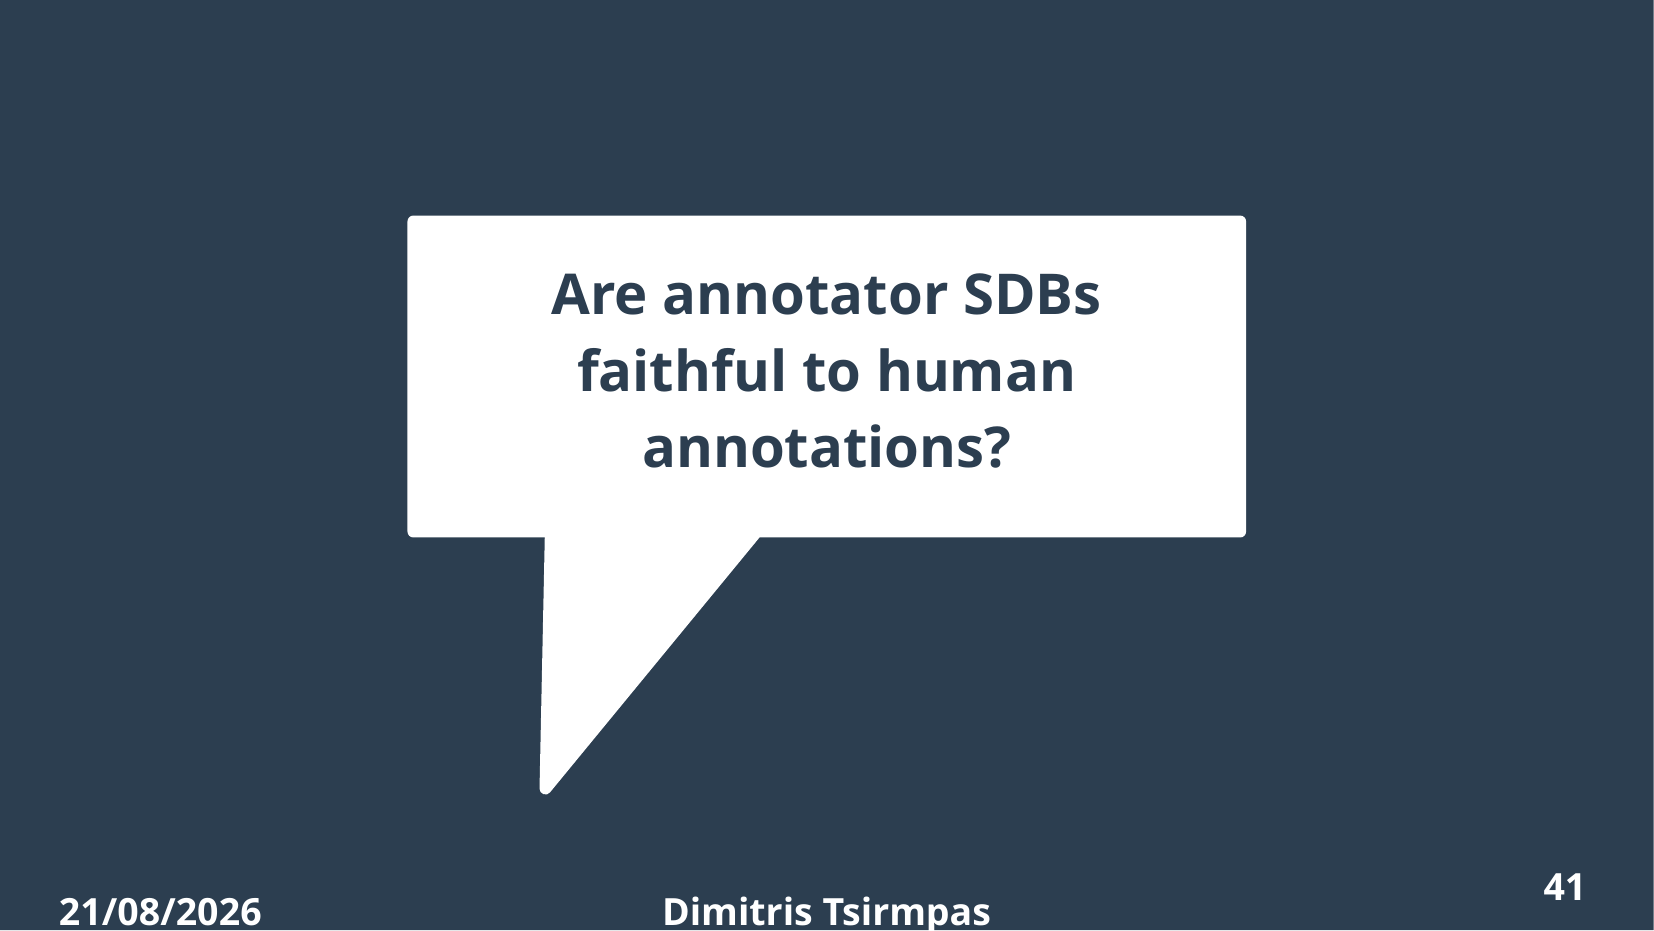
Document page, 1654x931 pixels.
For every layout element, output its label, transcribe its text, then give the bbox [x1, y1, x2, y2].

title Are annotator SDBs faithful to human annotations? [442, 236, 1211, 502]
